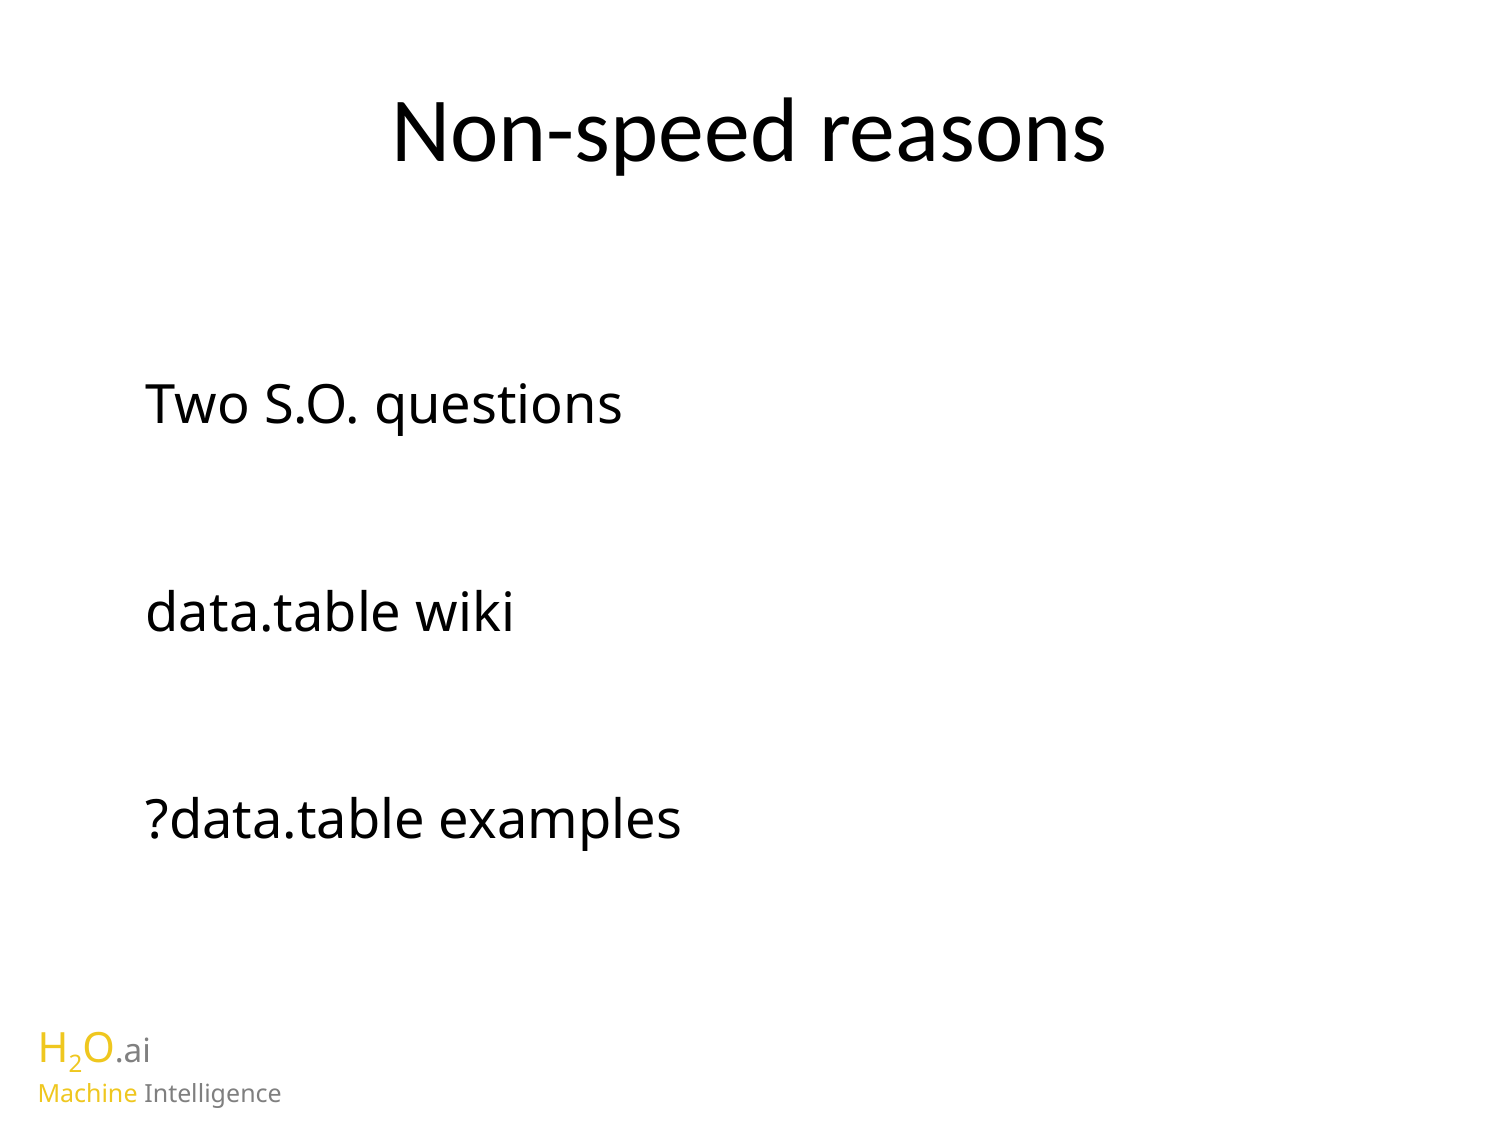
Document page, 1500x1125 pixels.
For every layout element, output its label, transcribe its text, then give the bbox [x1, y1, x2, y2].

title Non-speed reasons [75, 15, 1425, 262]
list Two S.O. questions data.table wiki ?data.table examples [75, 262, 1425, 1125]
